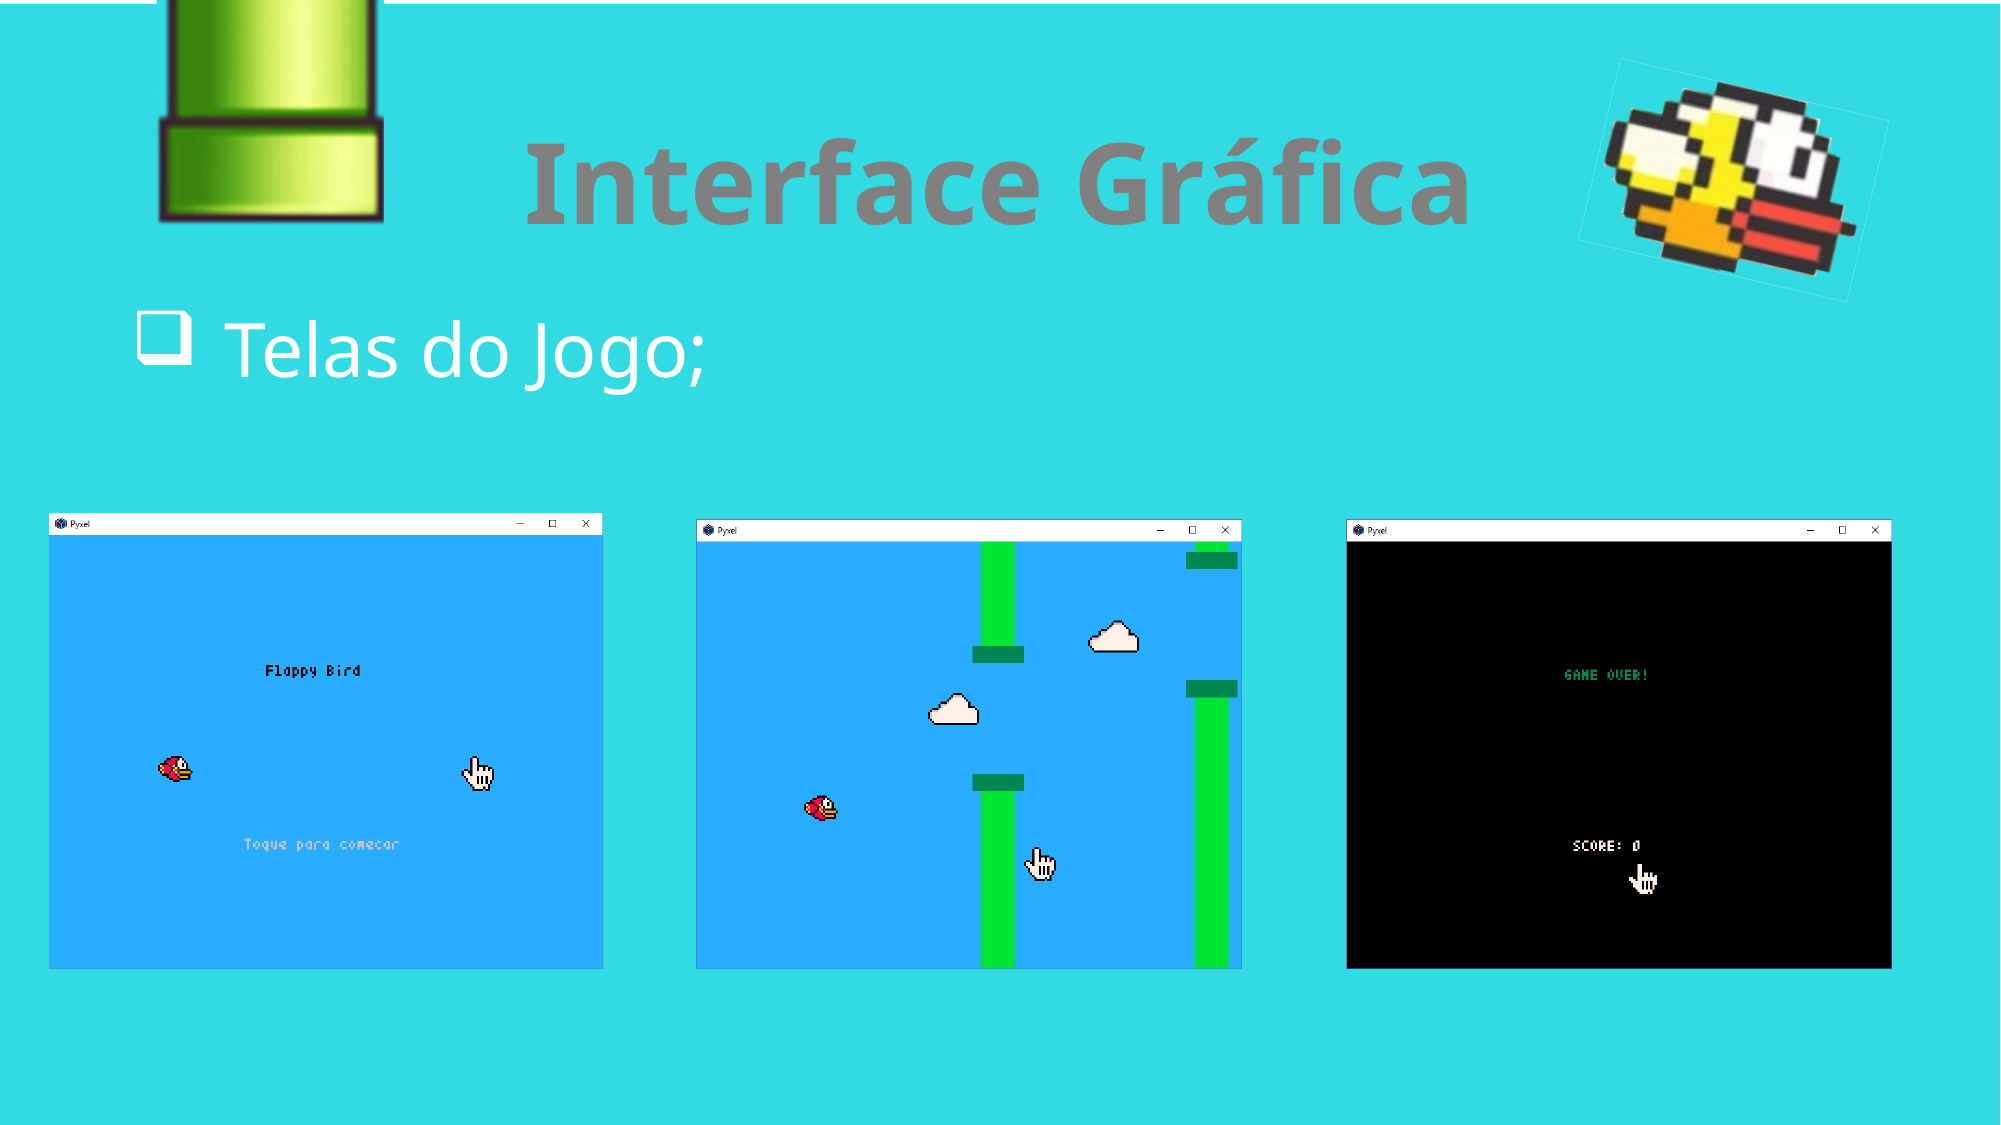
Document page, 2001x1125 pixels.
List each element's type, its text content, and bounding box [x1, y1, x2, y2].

picture [0, 0, 2000, 1125]
text_box Interface Gráfica [509, 104, 1491, 255]
text_box Telas do Jogo; [116, 295, 804, 491]
